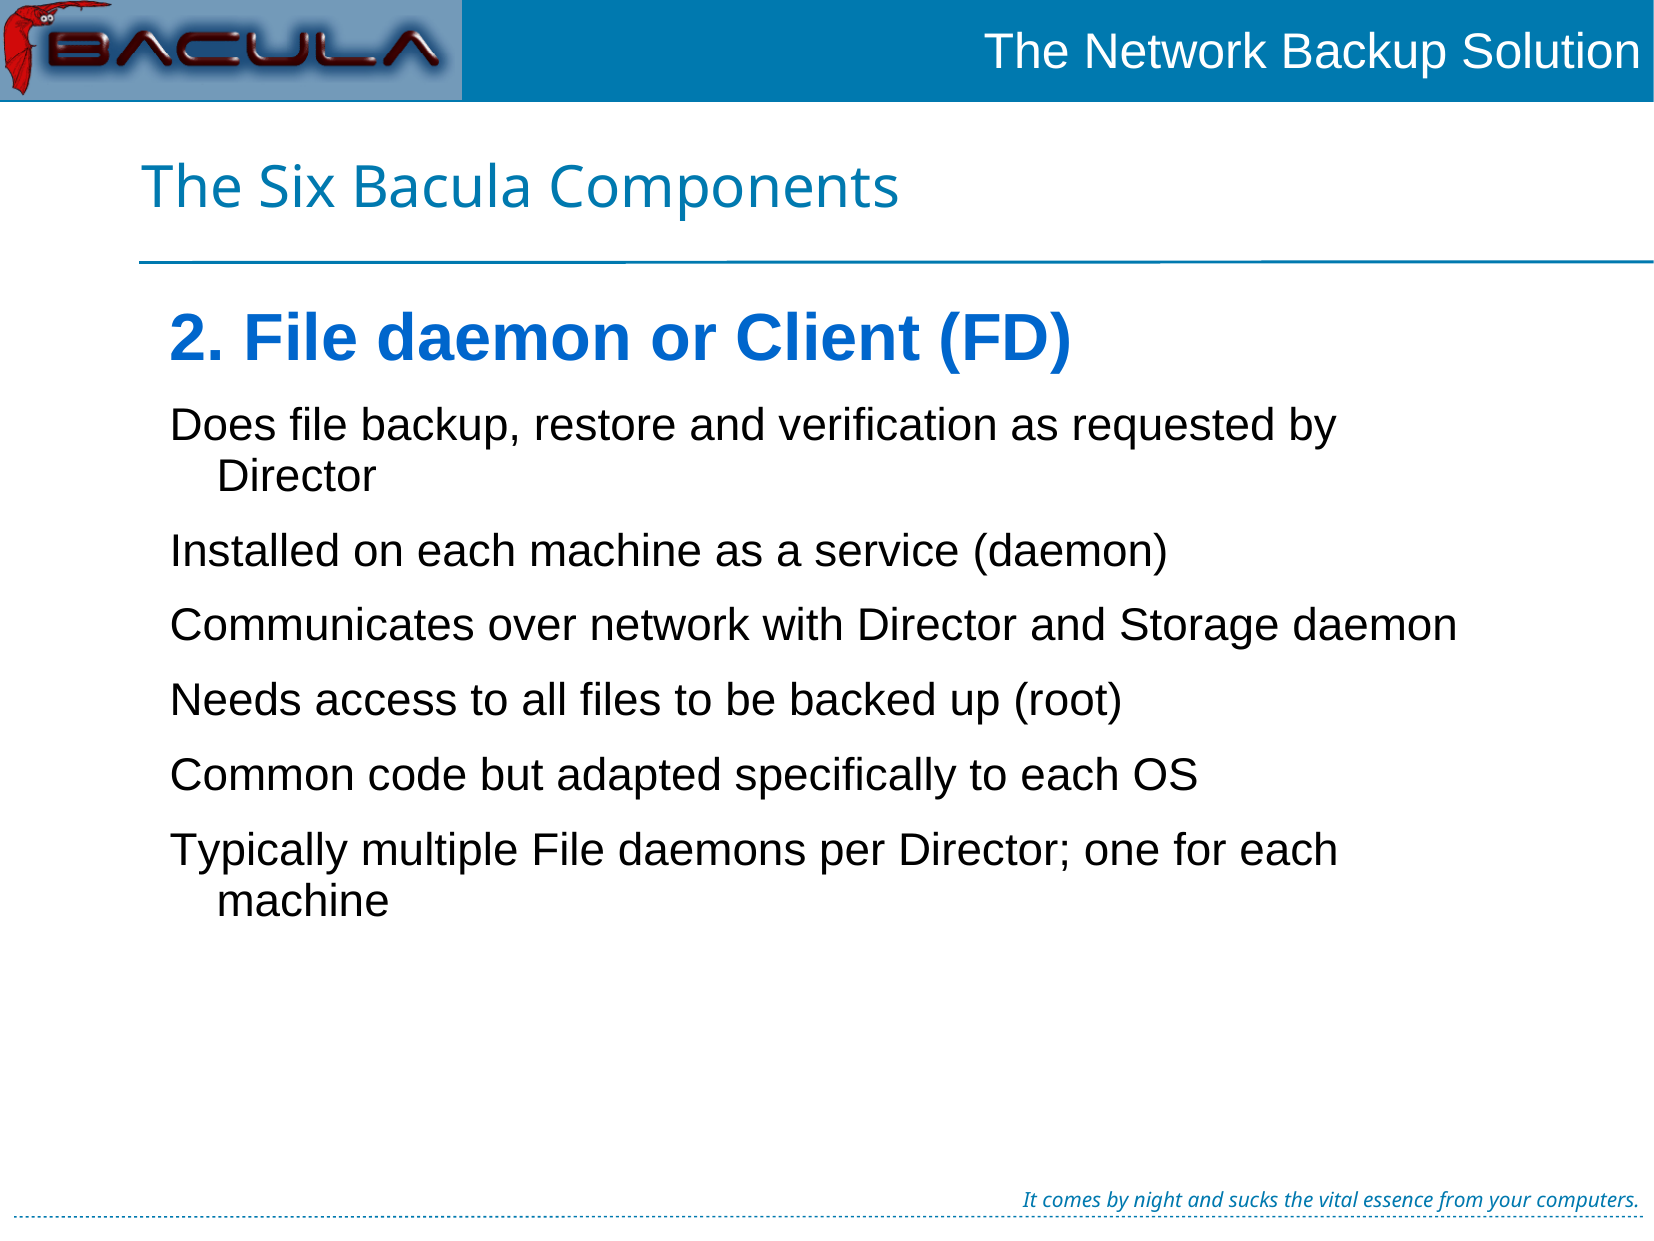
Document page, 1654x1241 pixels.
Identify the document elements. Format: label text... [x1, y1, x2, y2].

list 2. File daemon or Client (FD) Does file backup, restore and verification as requested by Director Installed on each machine as a service (daemon) Communicates over network with Director and Storage daemon Needs access to all files to be backed up (root) Common code but adapted specifically to each OS Typically multiple File daemons per Director; one for each machine [75, 300, 1506, 1095]
picture [0, 0, 461, 99]
title The Six Bacula Components [141, 112, 1501, 226]
